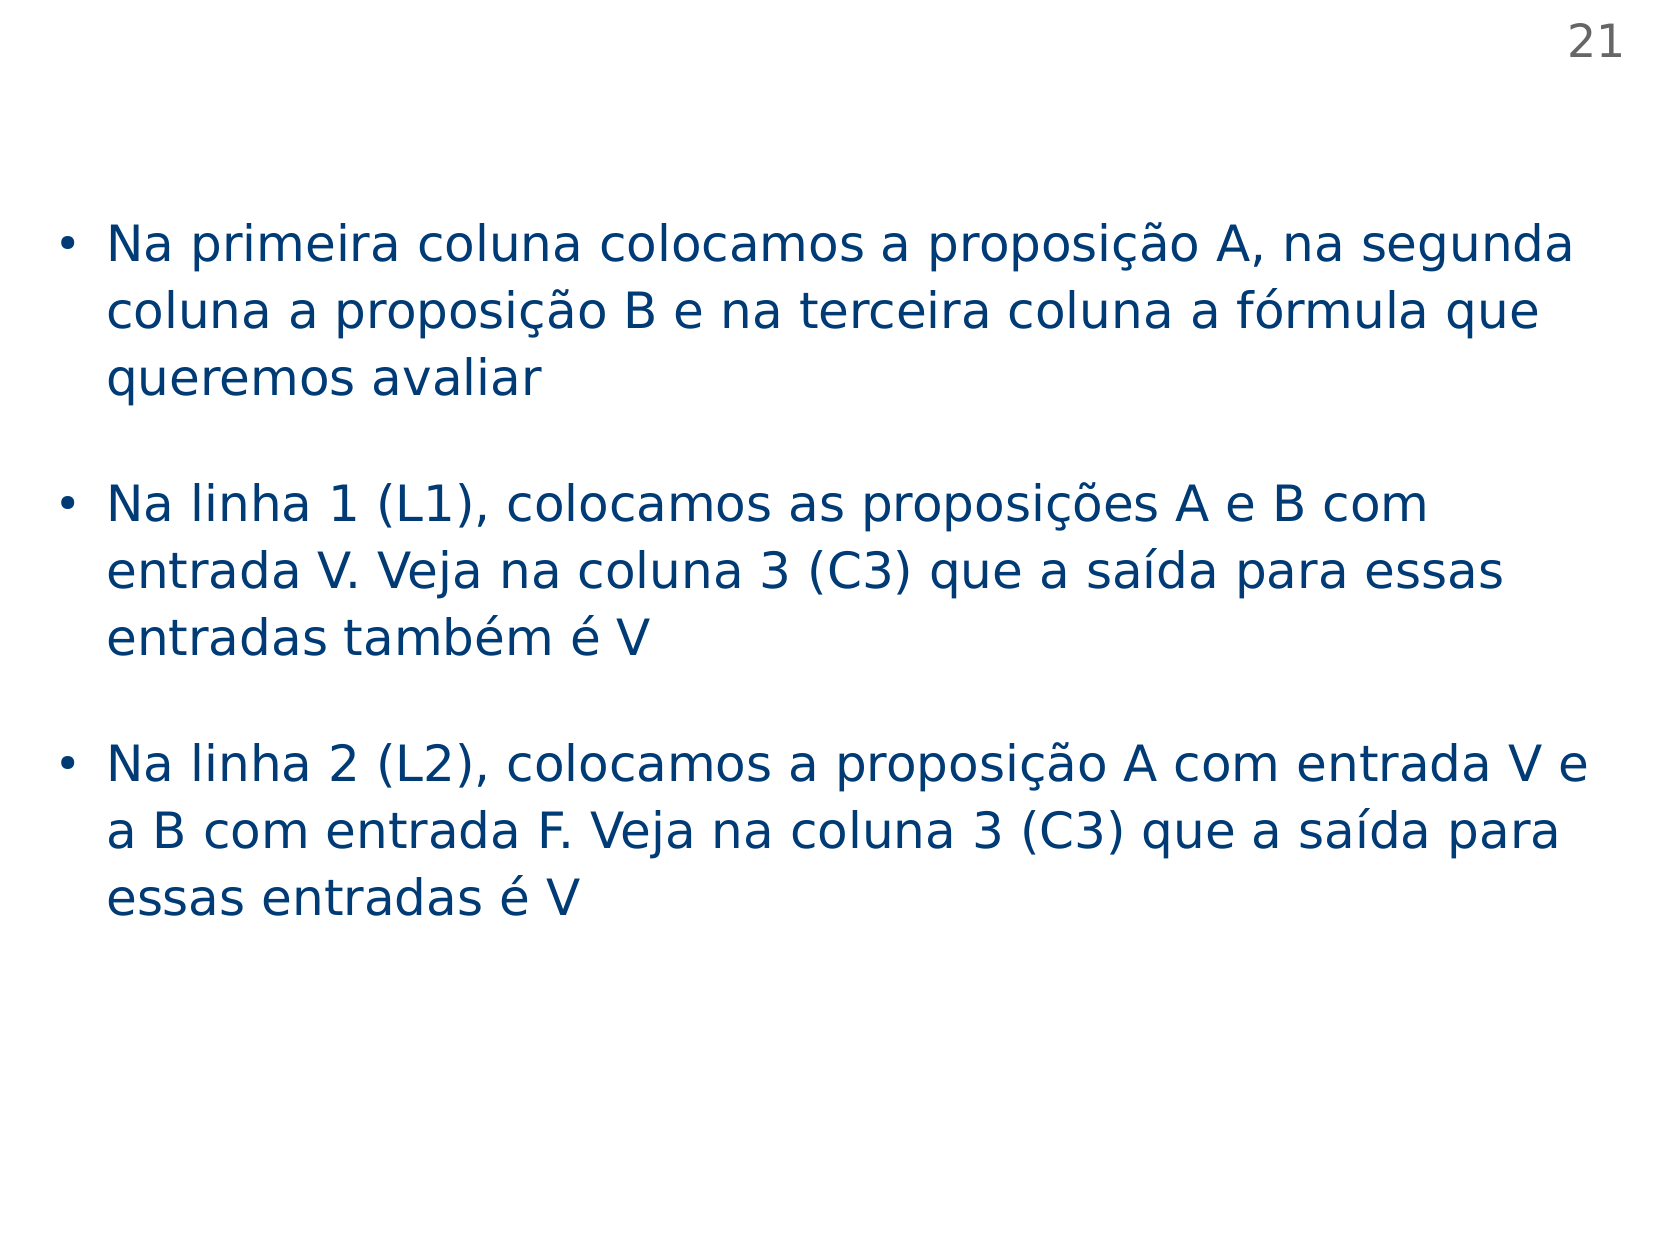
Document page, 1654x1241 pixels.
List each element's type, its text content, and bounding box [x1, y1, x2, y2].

list Na primeira coluna colocamos a proposição A, na segunda coluna a proposição B e na terceira coluna a fórmula que queremos avaliar Na linha 1 (L1), colocamos as proposições A e B com entrada V. Veja na coluna 3 (C3) que a saída para essas entradas também é V Na linha 2 (L2), colocamos a proposição A com entrada V e a B com entrada F. Veja na coluna 3 (C3) que a saída para essas entradas é V [59, 206, 1625, 1211]
